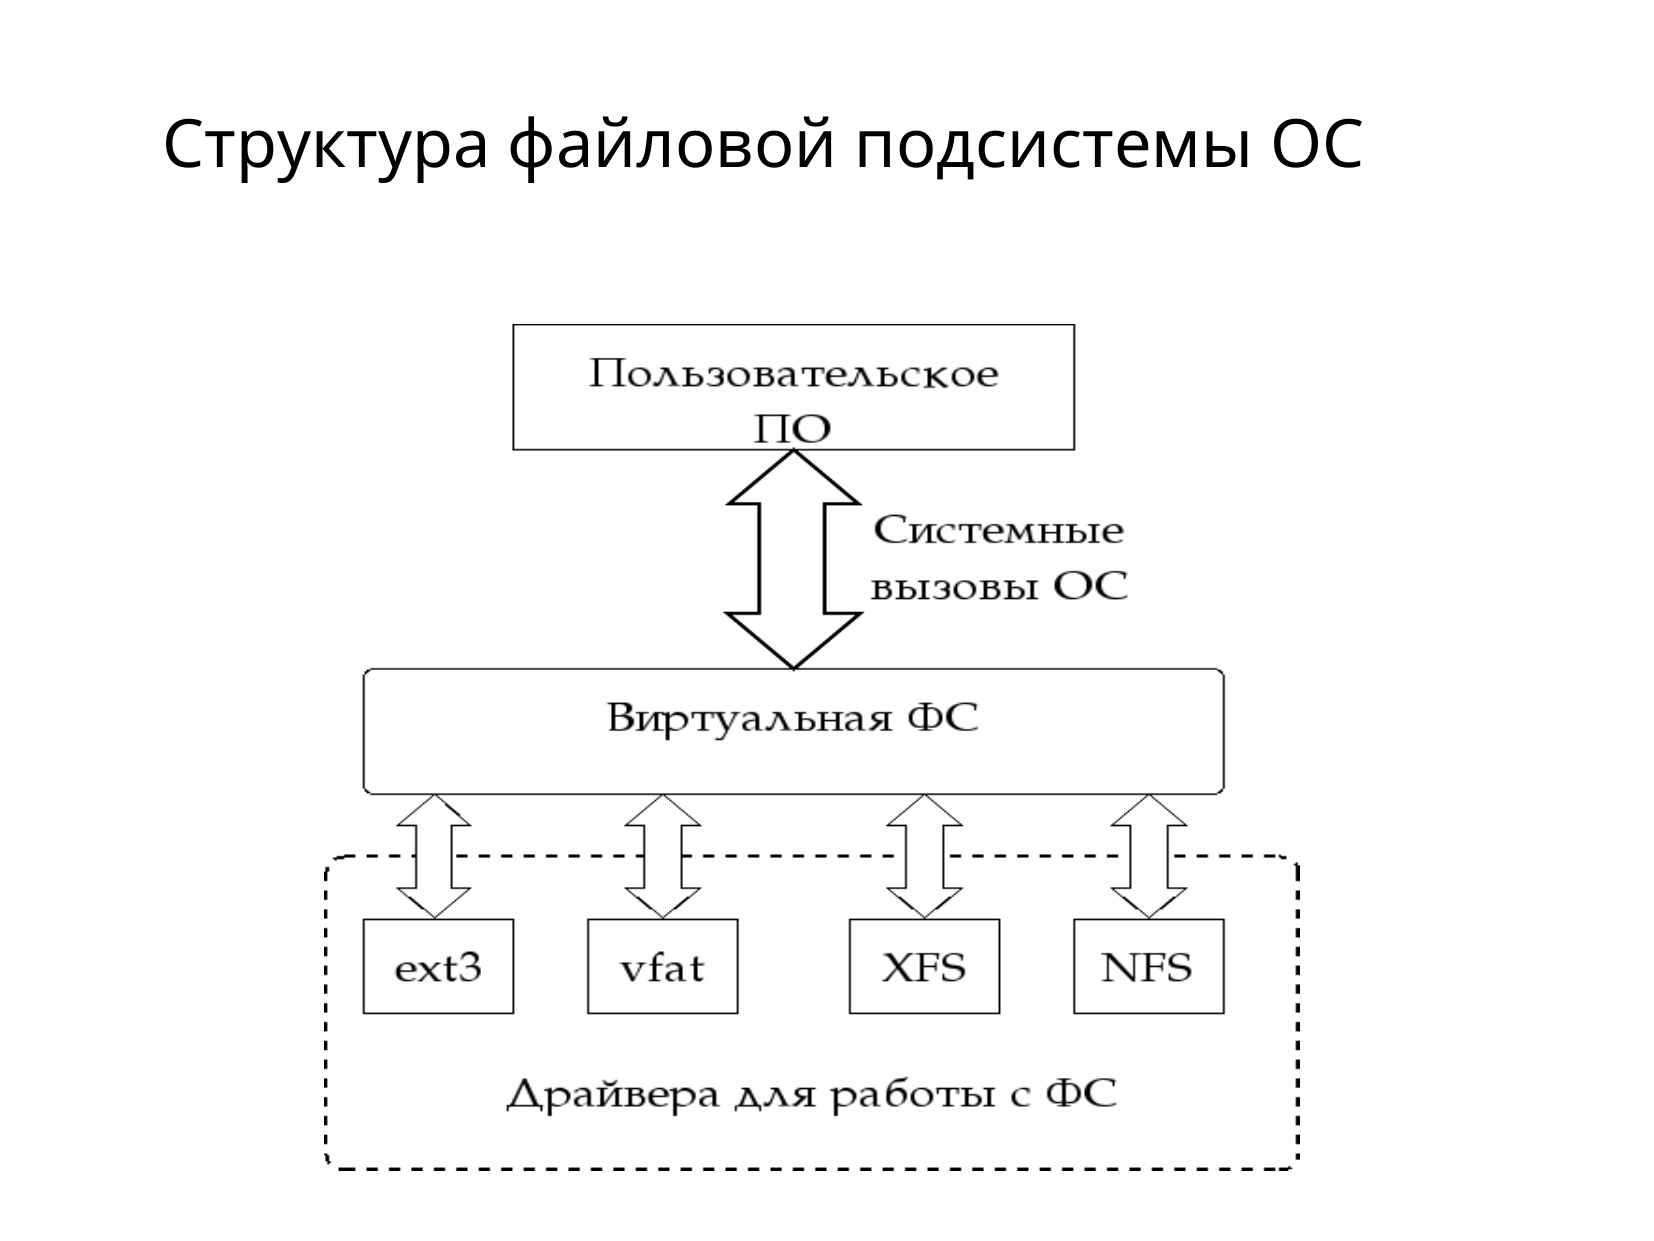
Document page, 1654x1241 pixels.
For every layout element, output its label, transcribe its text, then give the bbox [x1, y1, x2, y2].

title Кластерные файловые системы [82, 49, 1571, 257]
text_box Структура файловой подсистемы ОС [147, 88, 1477, 185]
picture [324, 324, 1300, 1171]
